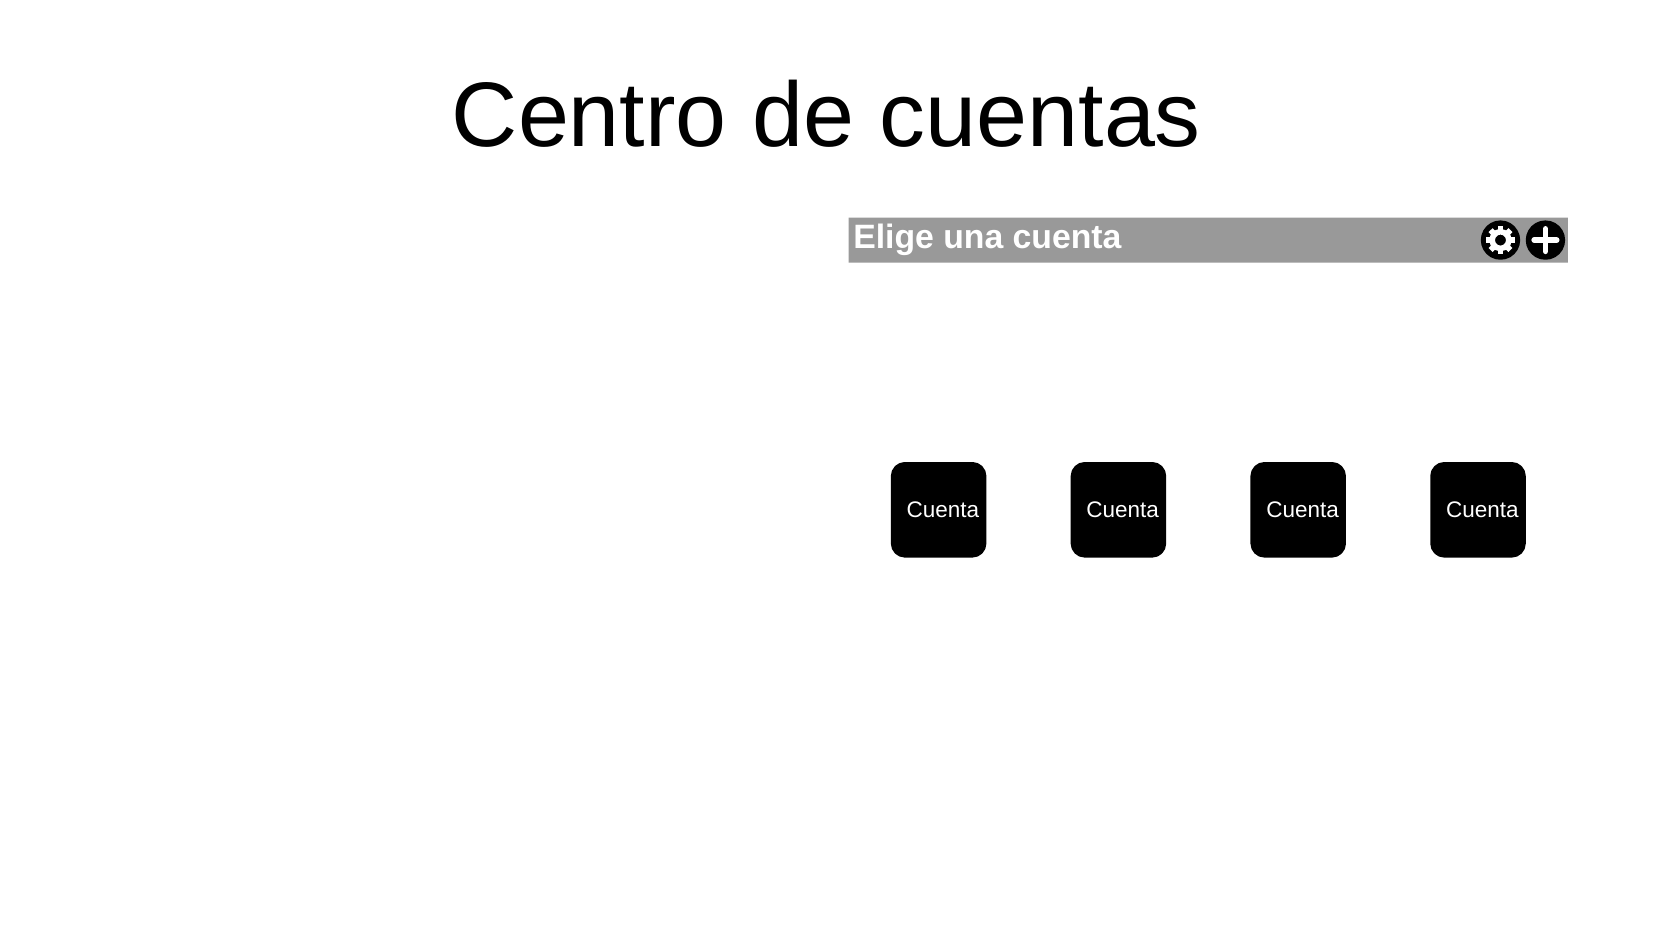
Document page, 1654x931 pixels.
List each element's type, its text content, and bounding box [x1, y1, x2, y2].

title Centro de cuentas [82, 37, 1571, 193]
picture [848, 217, 1568, 758]
